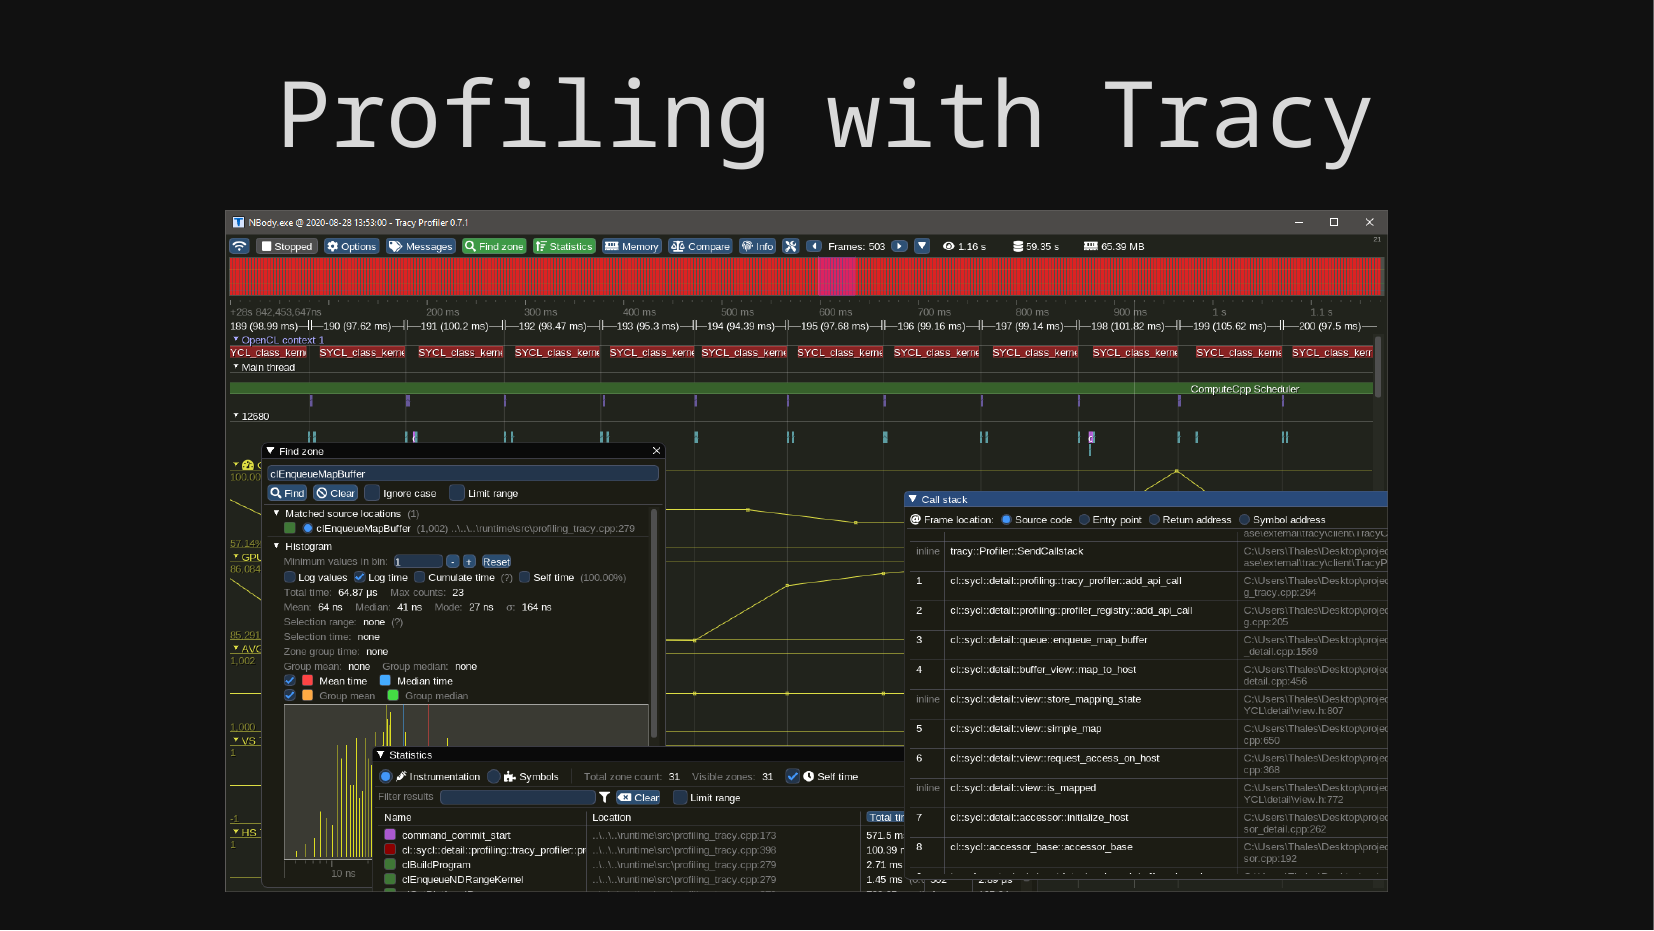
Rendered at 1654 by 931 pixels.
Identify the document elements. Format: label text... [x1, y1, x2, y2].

picture [225, 210, 1388, 893]
title Profiling with Tracy [82, 52, 1571, 170]
